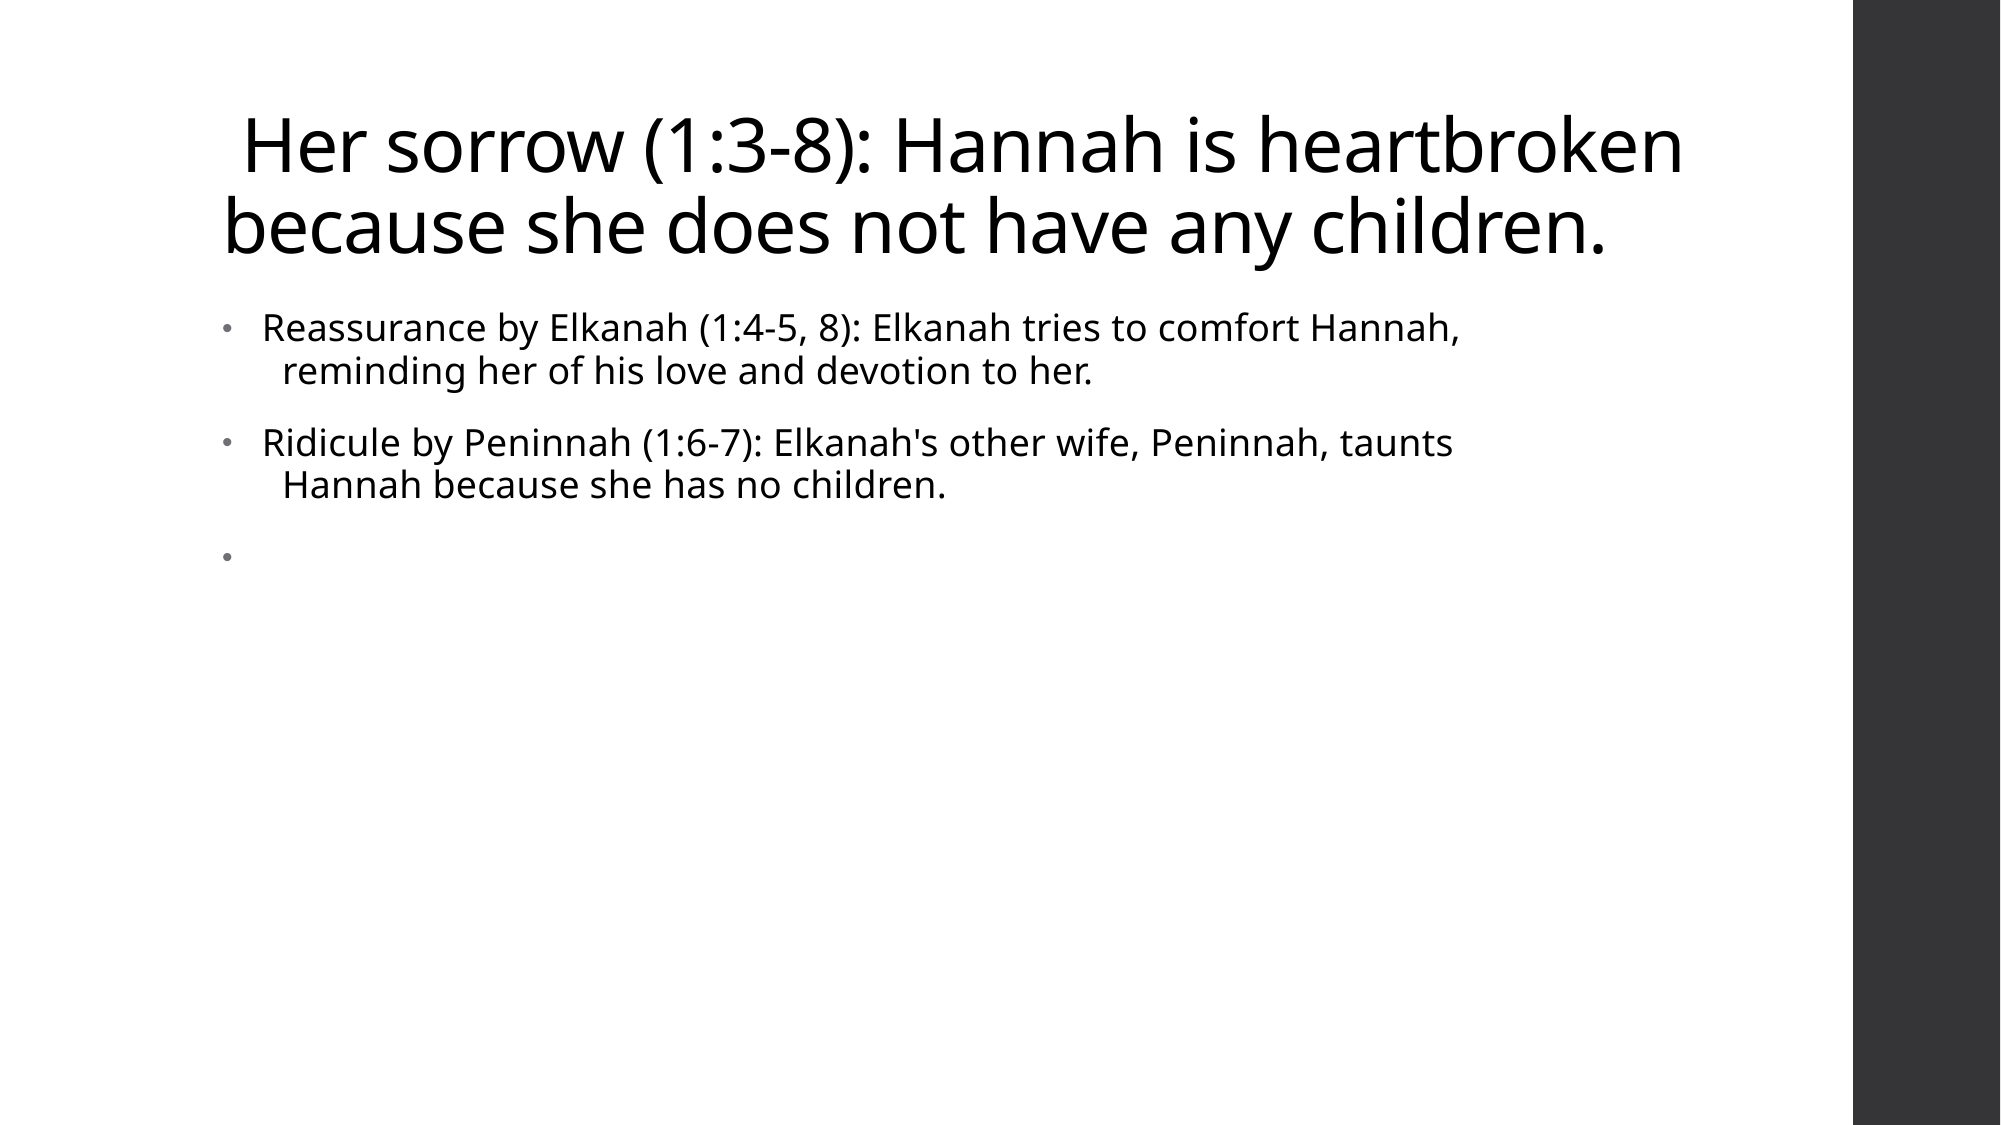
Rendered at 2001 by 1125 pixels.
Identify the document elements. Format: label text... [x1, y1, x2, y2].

title Her sorrow (1:3-8): Hannah is heartbroken because she does not have any children. [206, 60, 1797, 278]
list Reassurance by Elkanah (1:4-5, 8): Elkanah tries to comfort Hannah, reminding her of his love and devotion to her. Ridicule by Peninnah (1:6-7): Elkanah's other wife, Peninnah, taunts Hannah because she has no children. [206, 299, 1617, 1014]
